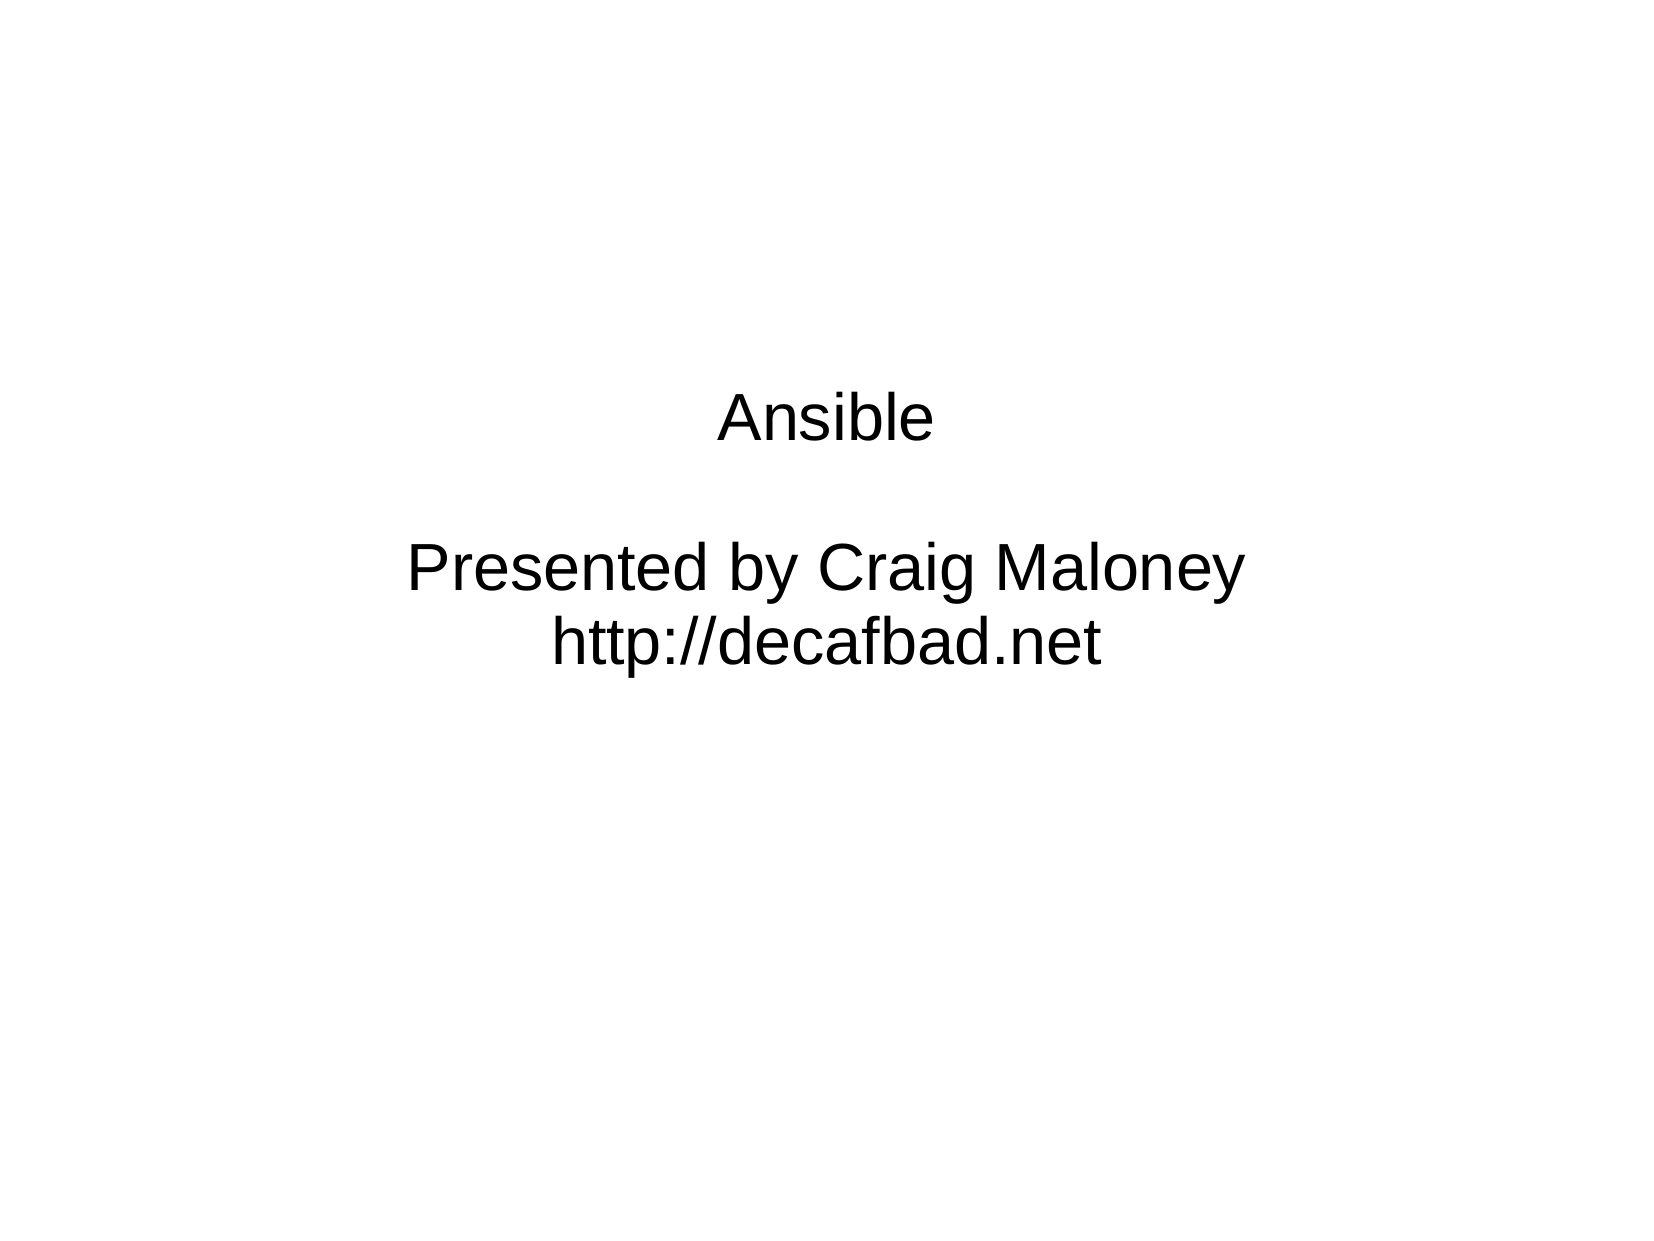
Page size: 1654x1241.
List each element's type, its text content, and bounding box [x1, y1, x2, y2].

subtitle Ansible Presented by Craig Maloney http://decafbad.net [82, 49, 1571, 1010]
